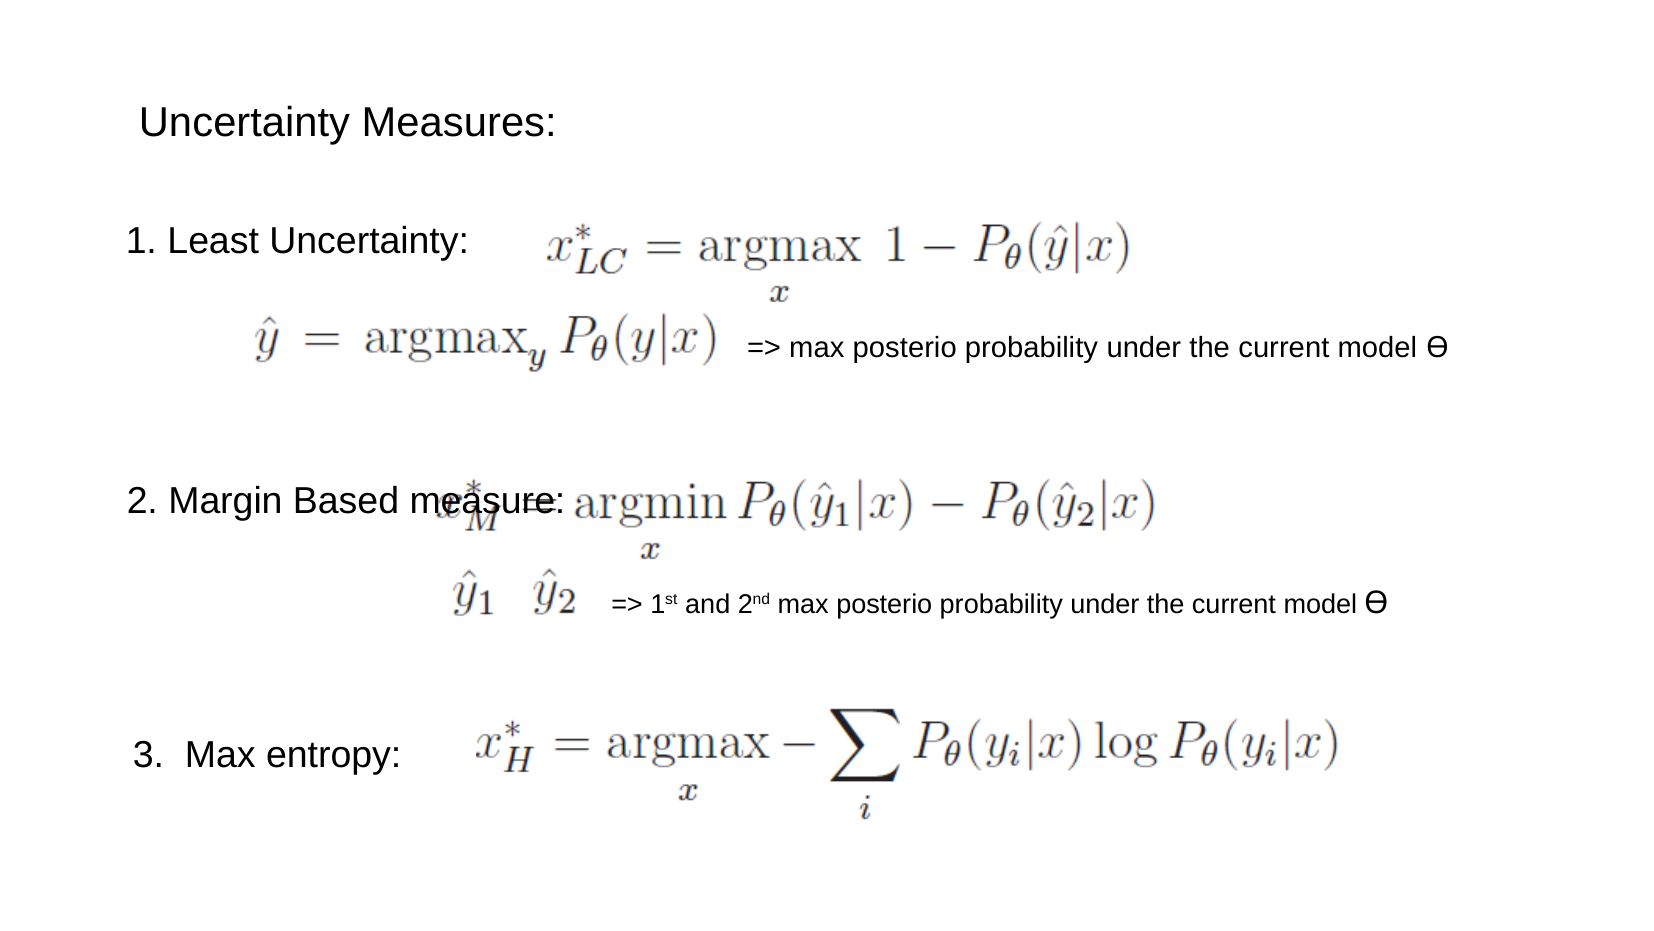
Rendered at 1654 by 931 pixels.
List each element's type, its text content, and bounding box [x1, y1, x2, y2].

text_box 1. Least Uncertainty: [111, 212, 485, 270]
text_box 2. [112, 472, 153, 530]
text_box 3. Max entropy: [118, 726, 417, 784]
text_box Uncertainty Measures: [124, 90, 572, 153]
text_box => max posterio probability under the current model Ө [732, 318, 1460, 367]
text_box => 1st and 2nd max posterio probability under the current model Ө [596, 572, 1411, 623]
text_box Margin Based measure: [153, 472, 414, 572]
picture [243, 206, 1134, 375]
picture [431, 457, 1161, 624]
picture [476, 692, 1341, 824]
